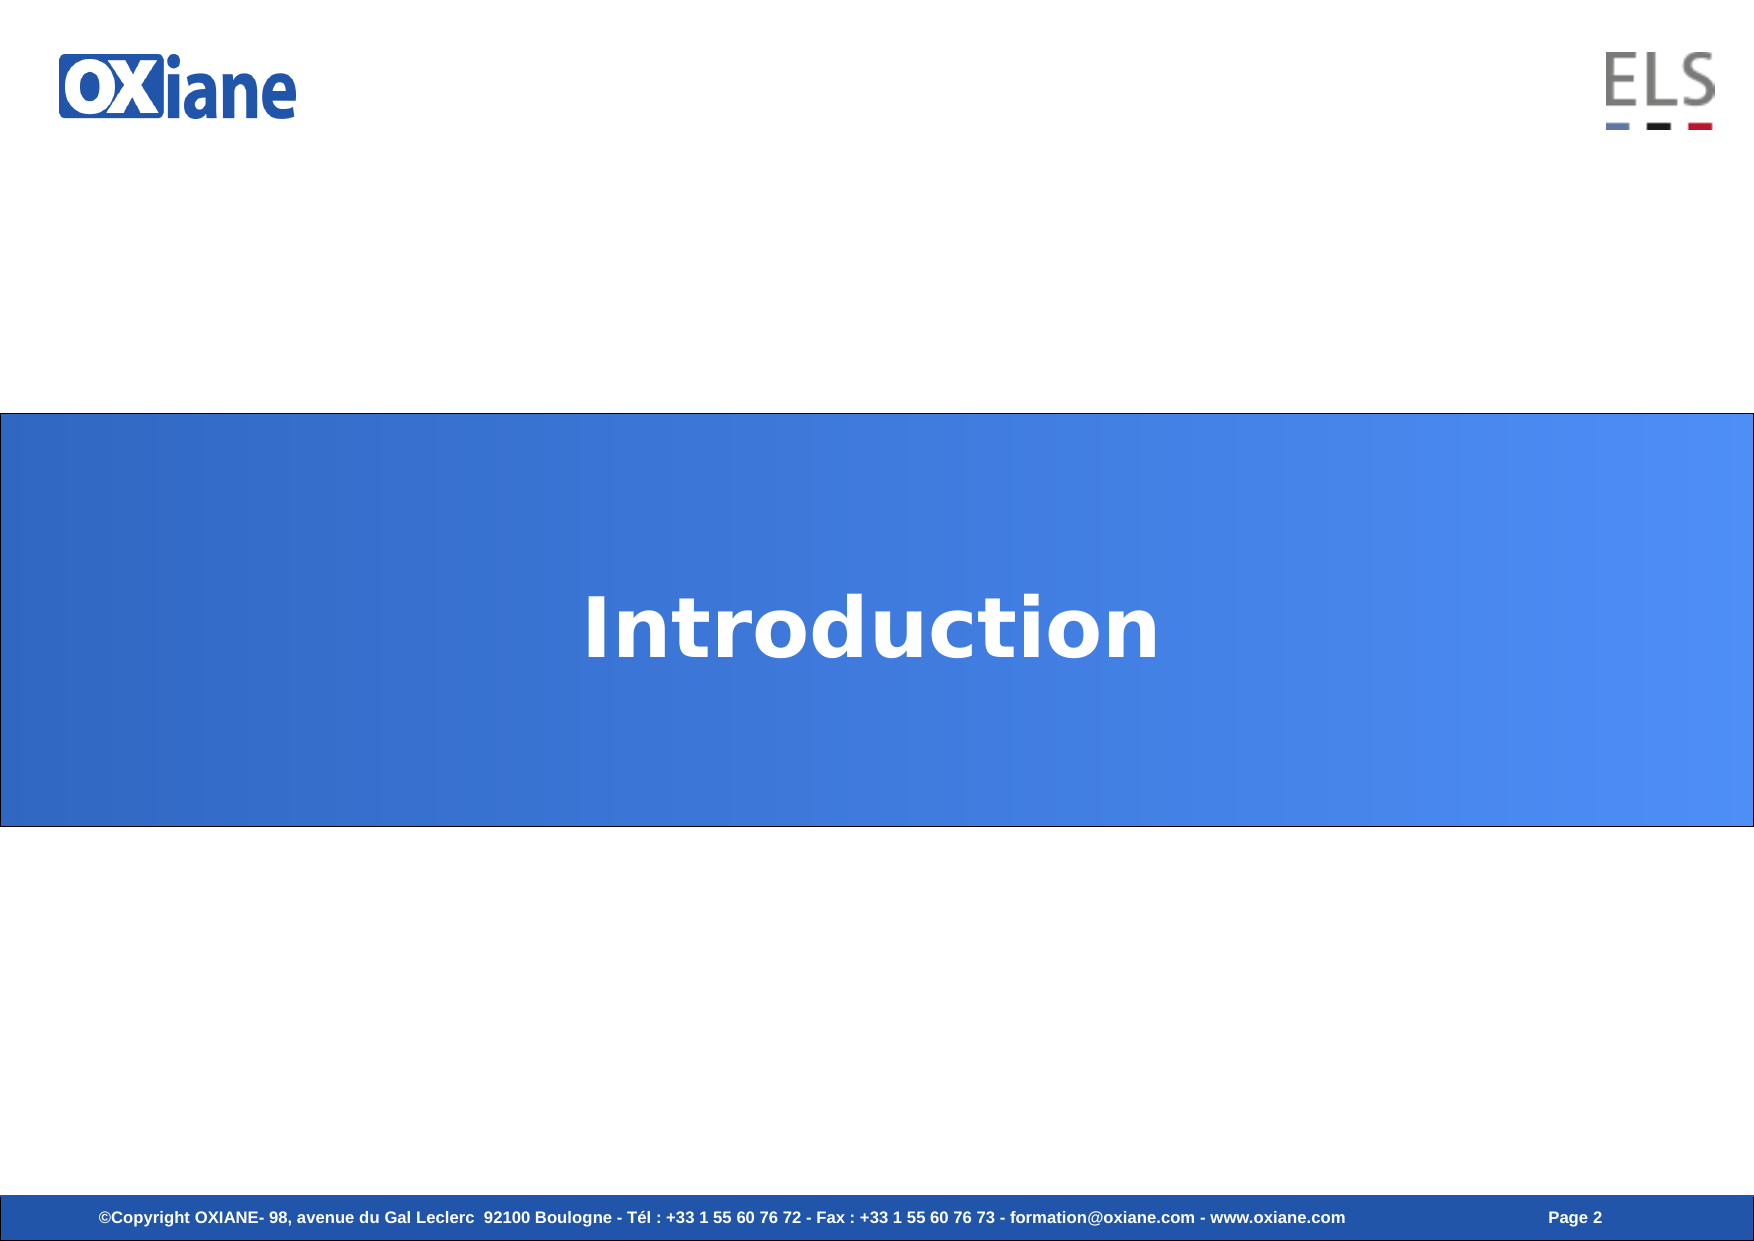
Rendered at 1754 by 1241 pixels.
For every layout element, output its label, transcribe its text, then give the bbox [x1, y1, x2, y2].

title Introduction [82, 525, 1662, 733]
picture [1606, 52, 1715, 130]
picture [59, 53, 296, 119]
